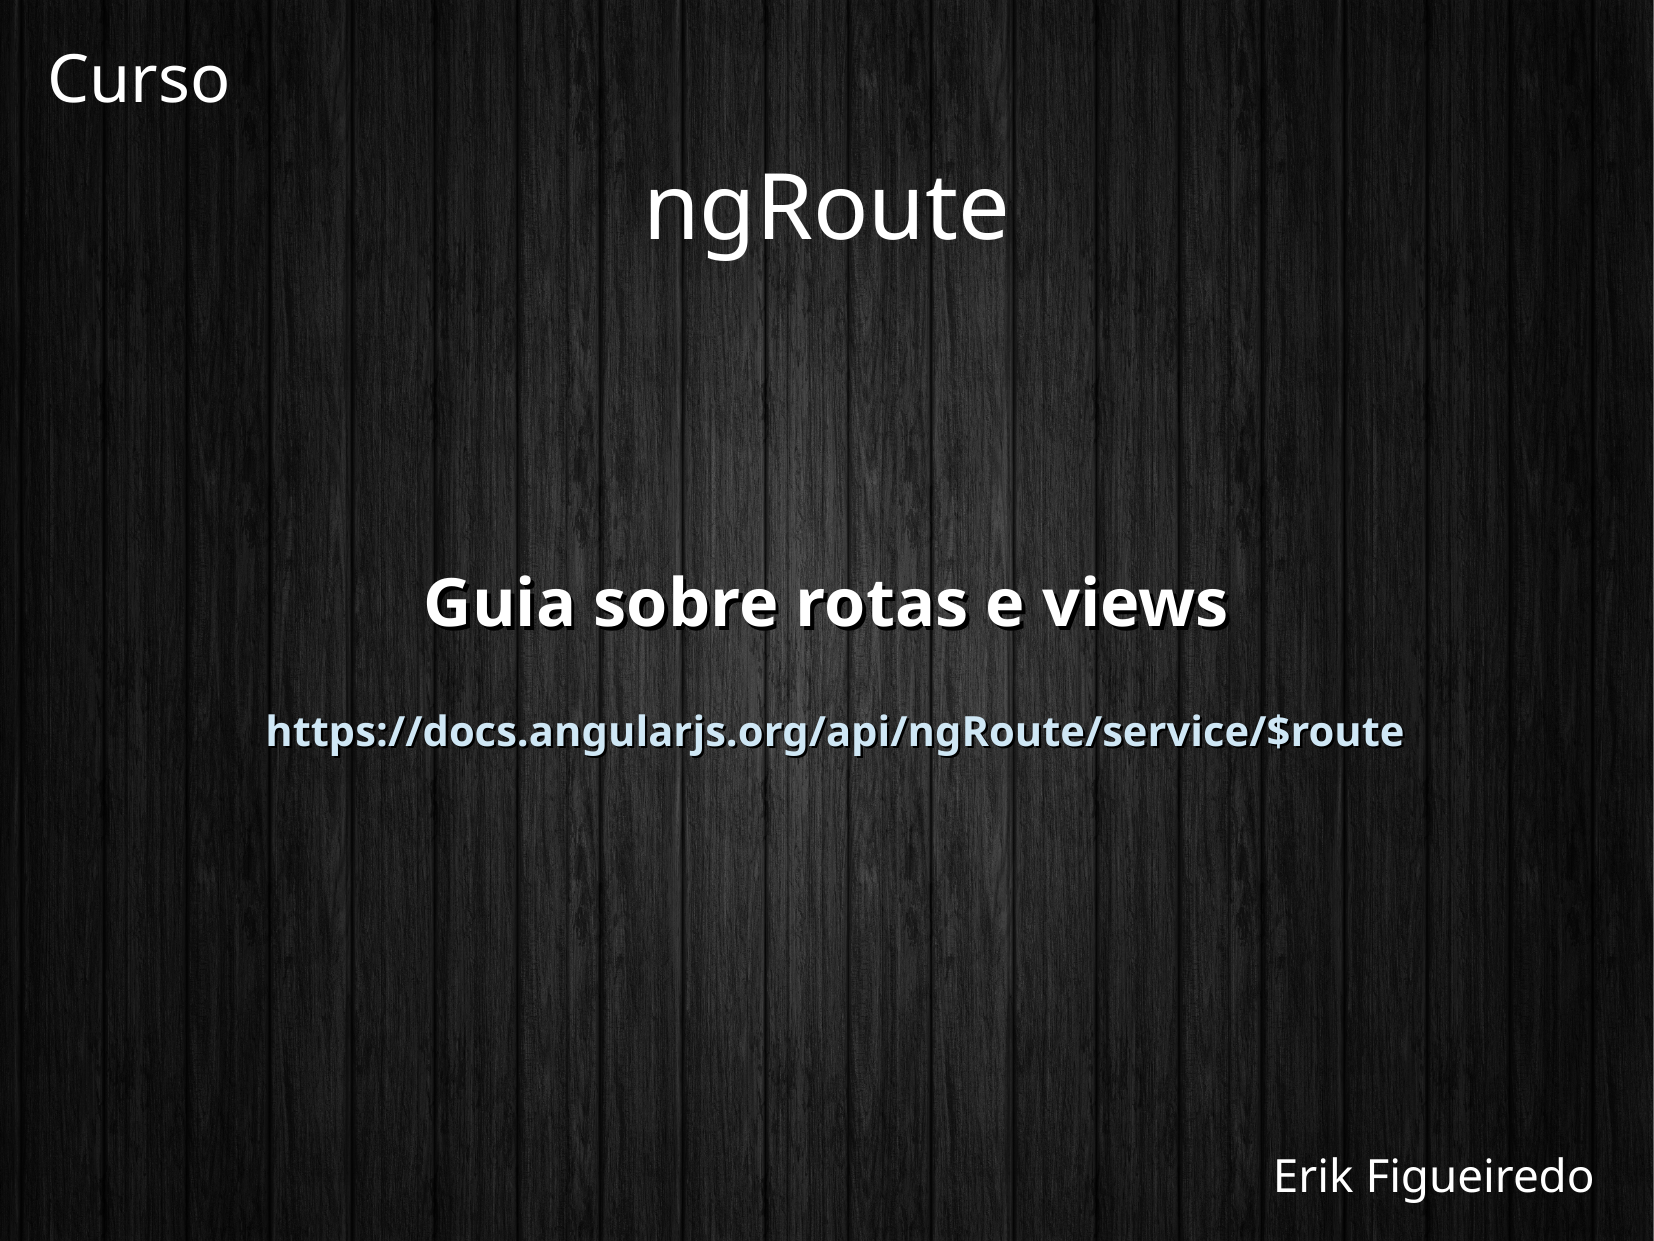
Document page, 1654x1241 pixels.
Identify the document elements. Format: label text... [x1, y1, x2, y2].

picture [0, 0, 1654, 1241]
text_box Erik Figueiredo [768, 1133, 1595, 1217]
title ngRoute [82, 129, 1571, 278]
text_box Curso [47, 35, 1087, 119]
list Guia sobre rotas e views https://docs.angularjs.org/api/ngRoute/service/$route [82, 311, 1571, 1131]
